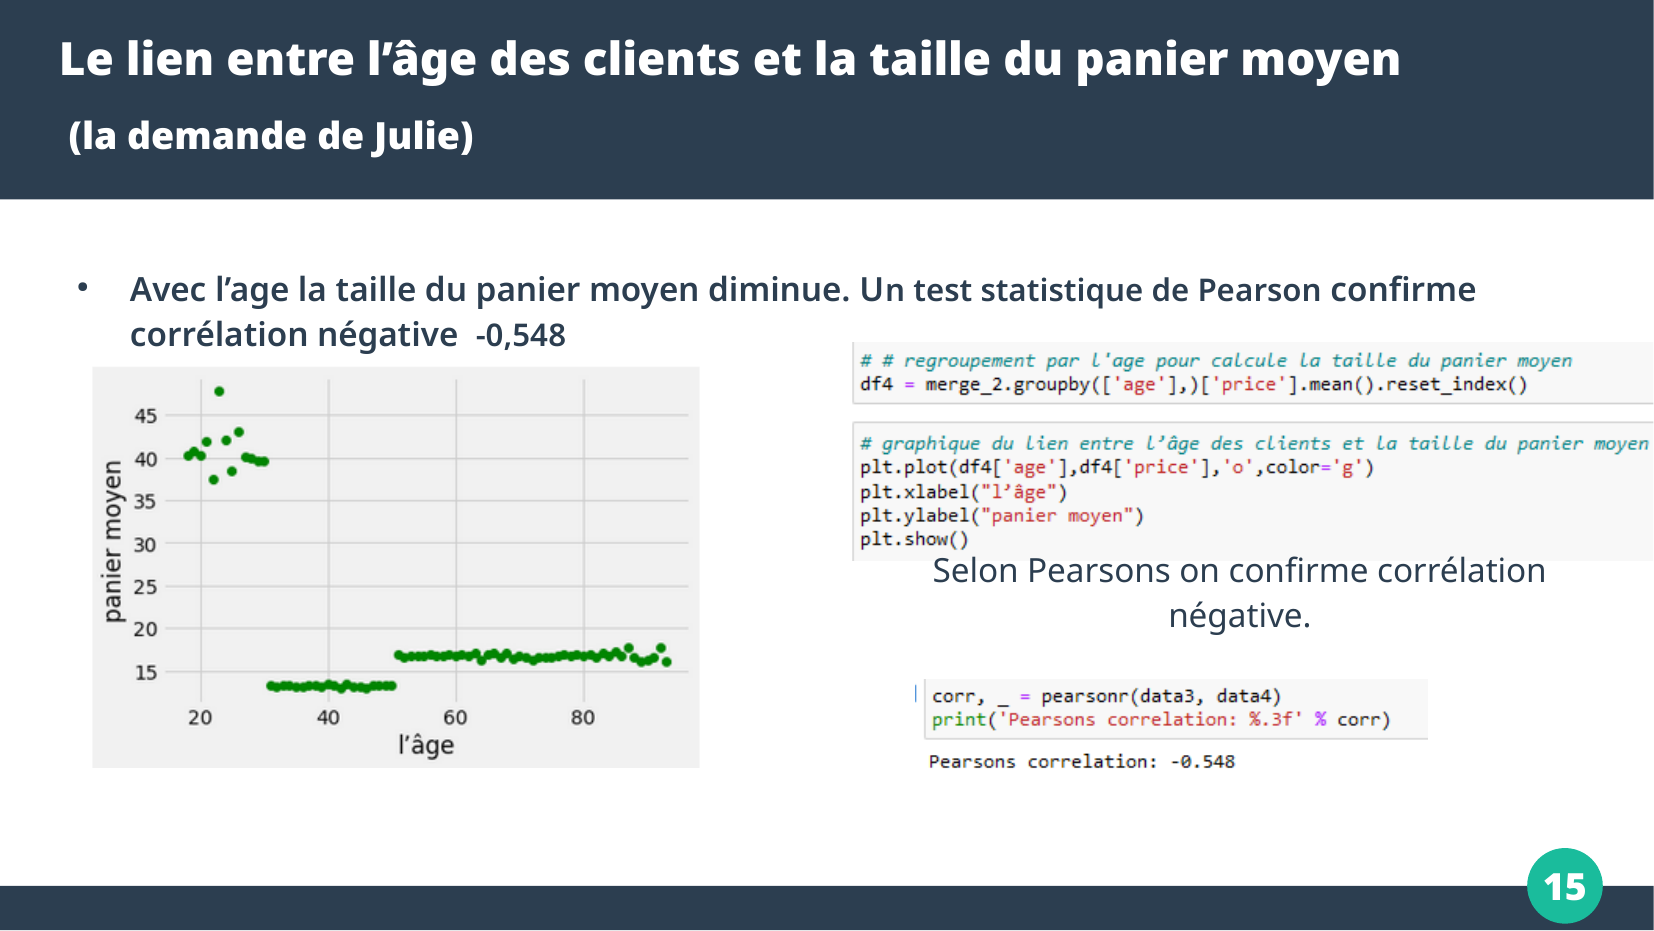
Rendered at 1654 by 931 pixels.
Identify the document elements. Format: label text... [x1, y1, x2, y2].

text_box Selon Pearsons on confirme corrélation négative. [915, 561, 1565, 624]
picture [915, 679, 1428, 780]
title Le lien entre l’âge des clients et la taille du panier moyen (la demande de Julie) [59, 37, 1595, 155]
list Avec l’age la taille du panier moyen diminue. Un test statistique de Pearson confirme corrélation négative -0,548 [59, 265, 1595, 886]
picture [851, 342, 1654, 562]
picture [88, 364, 703, 768]
